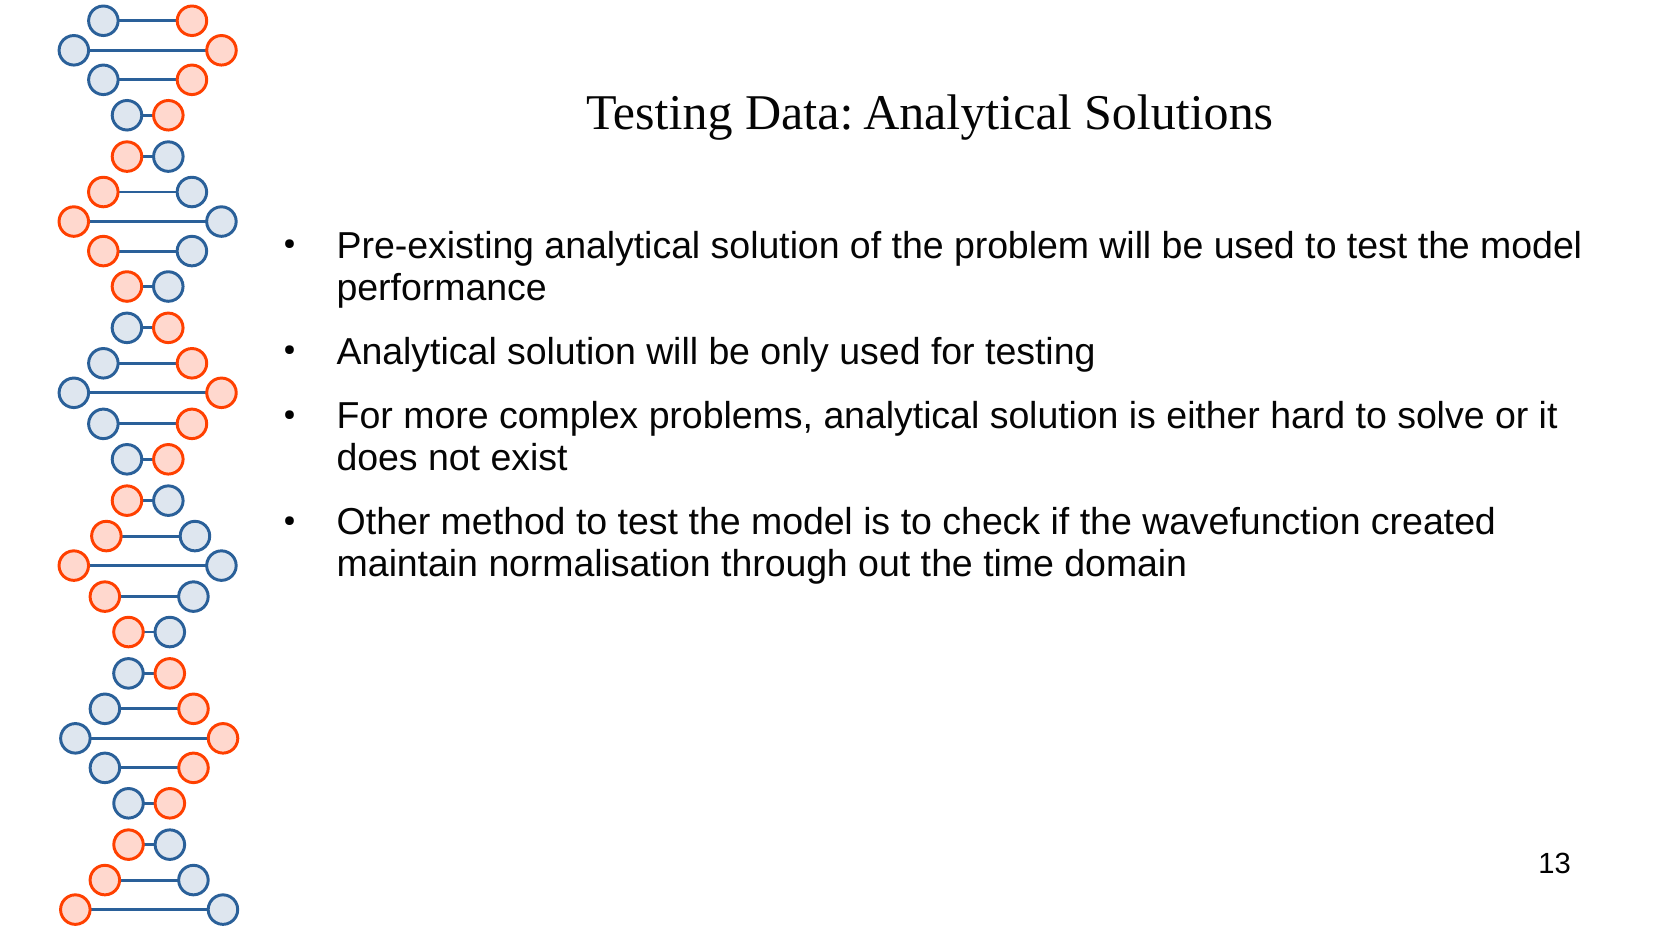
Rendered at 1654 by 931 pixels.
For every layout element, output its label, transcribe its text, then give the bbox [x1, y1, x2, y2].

list Pre-existing analytical solution of the problem will be used to test the model performance Analytical solution will be only used for testing For more complex problems, analytical solution is either hard to solve or it does not exist Other method to test the model is to check if the wavefunction created maintain normalisation through out the time domain [265, 224, 1595, 764]
title Testing Data: Analytical Solutions [265, 35, 1595, 189]
